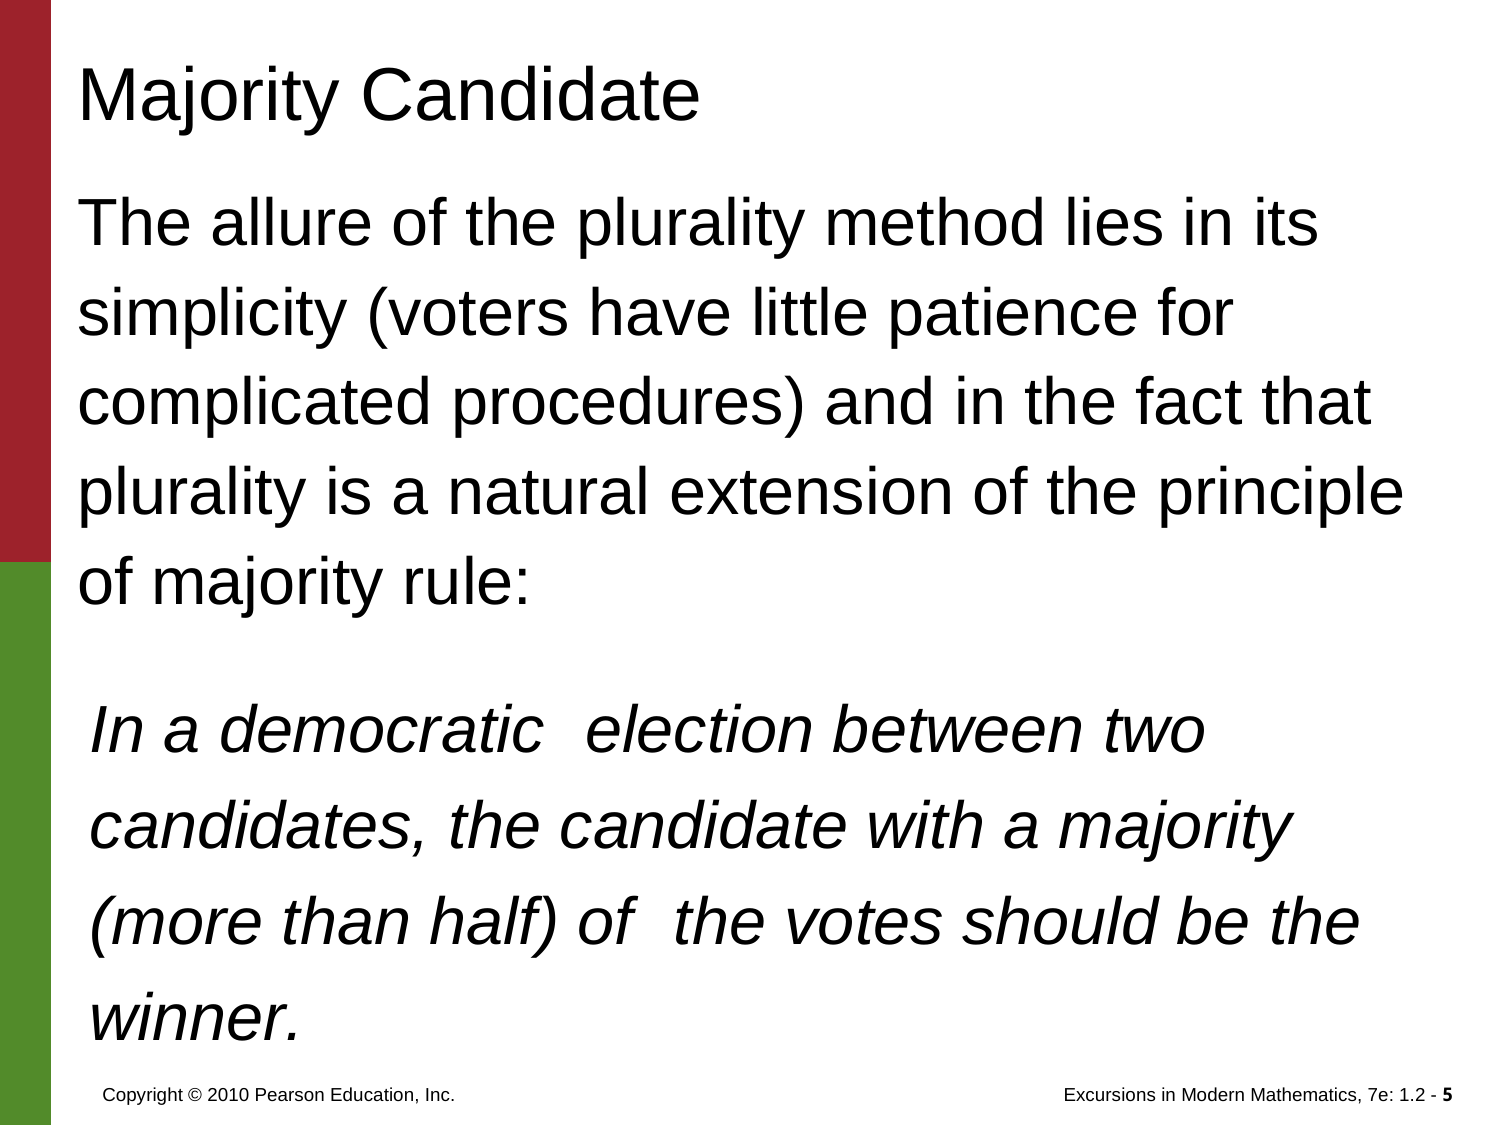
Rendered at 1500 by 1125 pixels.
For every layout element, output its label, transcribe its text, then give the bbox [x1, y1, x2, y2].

text_box Majority Candidate [62, 37, 1413, 143]
text_box In a democratic election between two candidates, the candidate with a majority (more than half) of the votes should be the winner. [75, 662, 1413, 1051]
list The allure of the plurality method lies in its simplicity (voters have little patience for complicated procedures) and in the fact that plurality is a natural extension of the principle of majority rule: [62, 162, 1450, 676]
